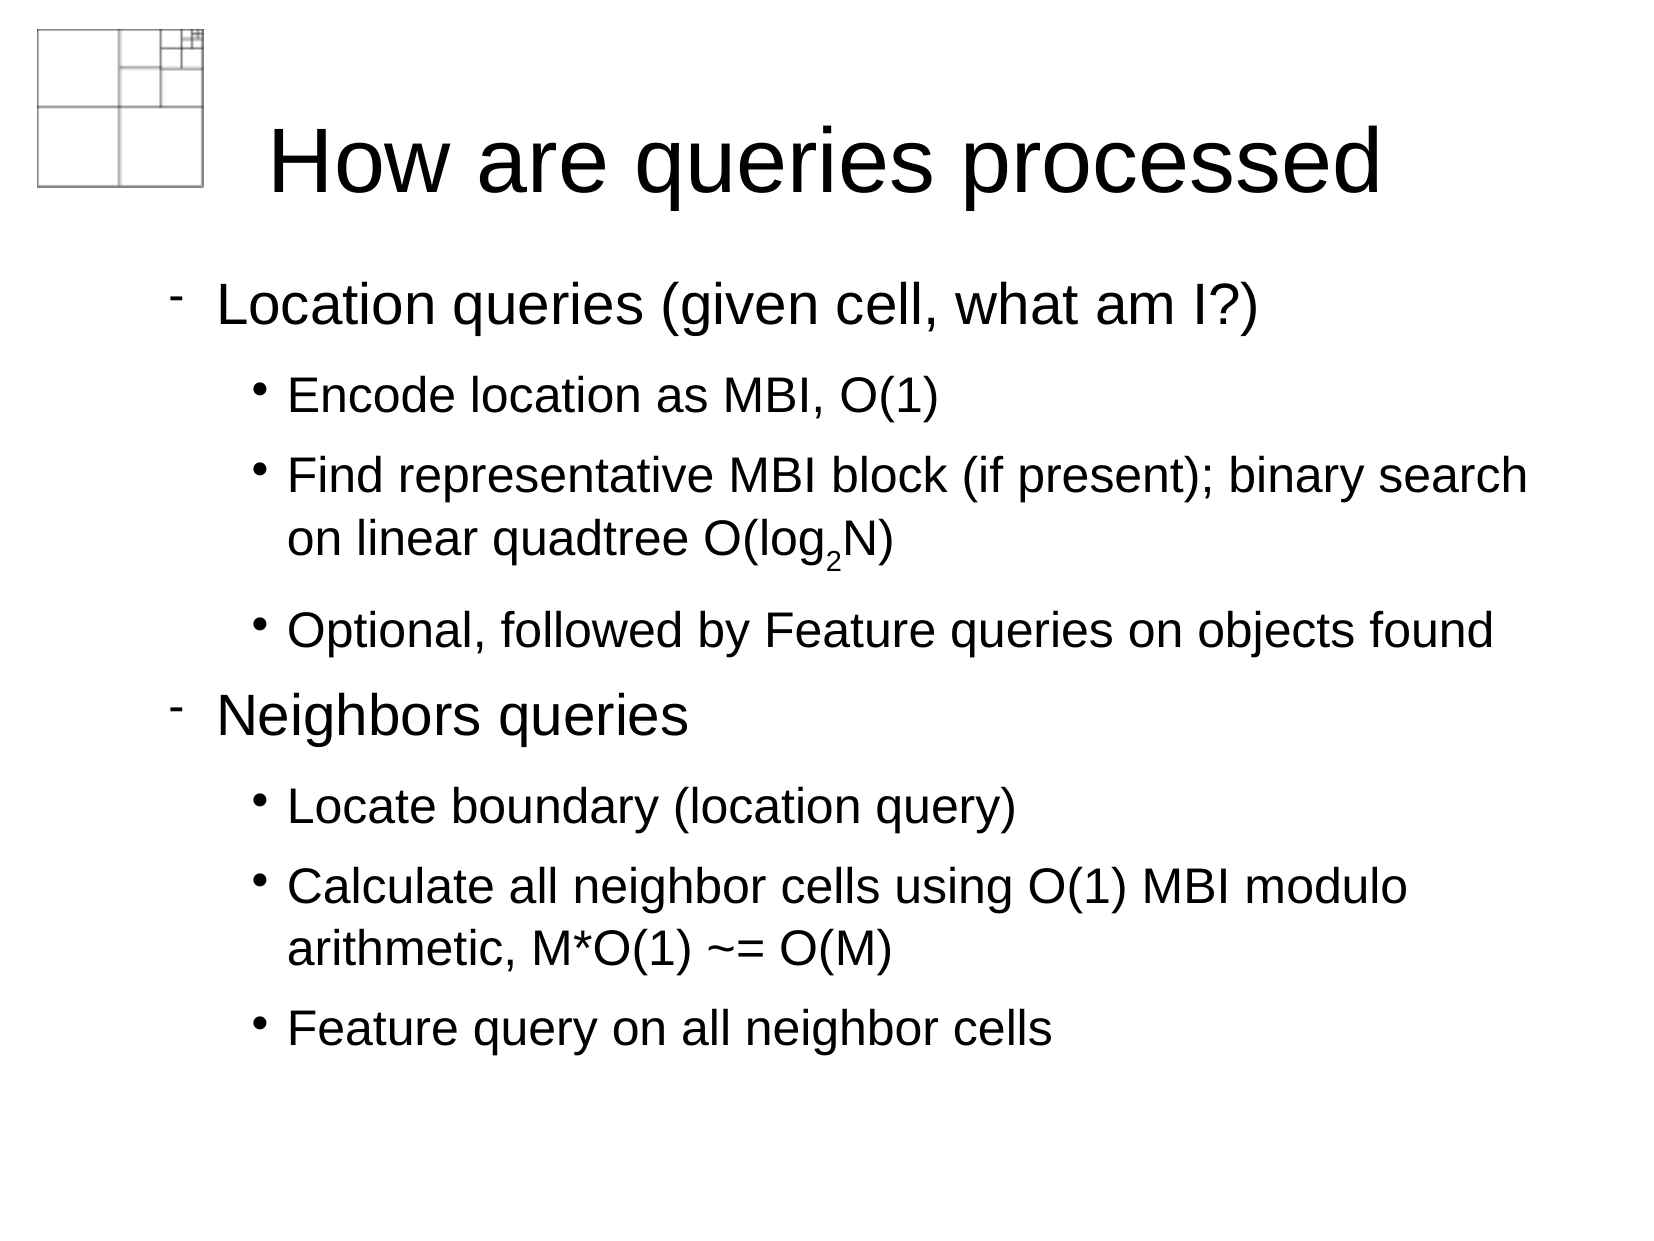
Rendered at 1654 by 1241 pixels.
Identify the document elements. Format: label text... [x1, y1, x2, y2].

title How are queries processed [82, 49, 1571, 257]
list Location queries (given cell, what am I?)‏ Encode location as MBI, O(1)‏ Find representative MBI block (if present); binary search on linear quadtree O(log2N)‏ Optional, followed by Feature queries on objects found Neighbors queries Locate boundary (location query)‏ Calculate all neighbor cells using O(1) MBI modulo arithmetic, M*O(1) ~= O(M)‏ Feature query on all neighbor cells [74, 263, 1563, 1068]
picture [37, 29, 204, 188]
